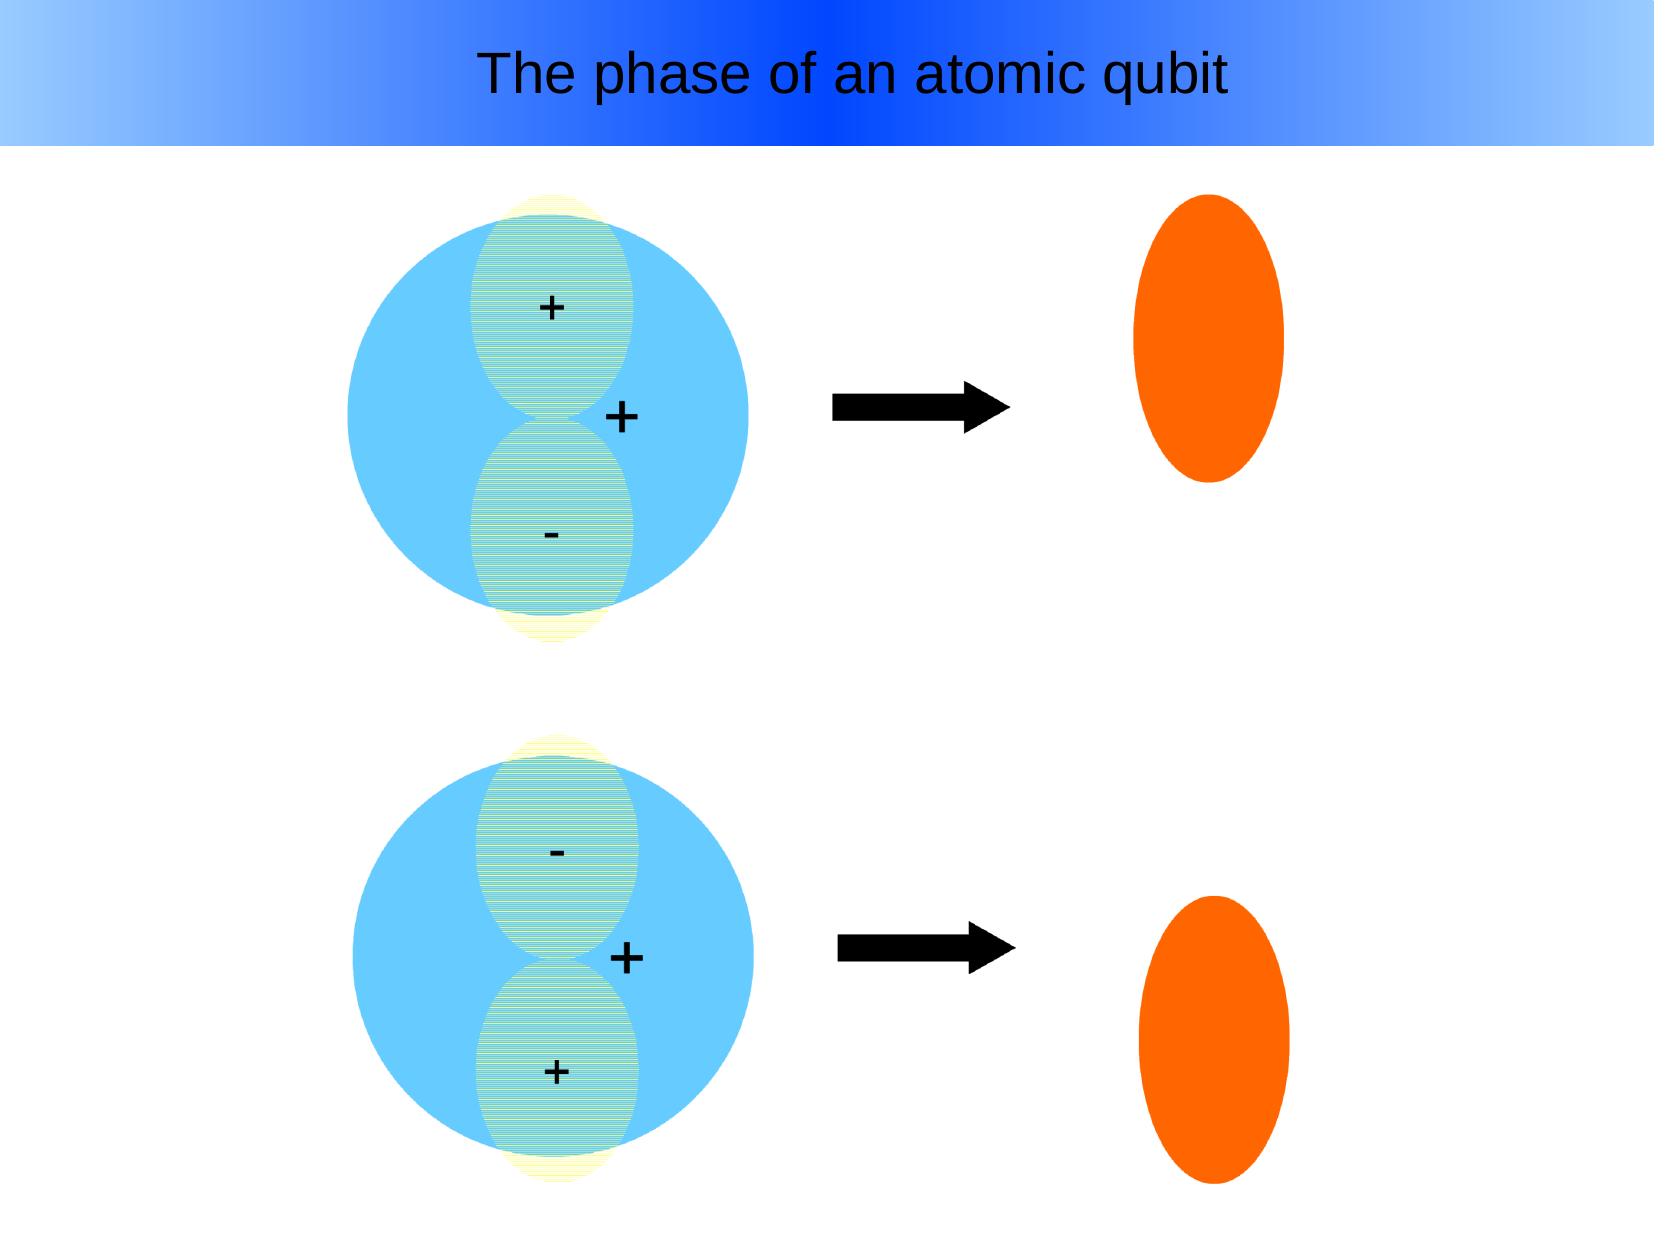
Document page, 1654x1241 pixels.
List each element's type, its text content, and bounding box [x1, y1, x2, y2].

picture [346, 193, 1291, 1185]
text_box [0, 0, 1654, 146]
text_box The phase of an atomic qubit [461, 33, 1245, 121]
